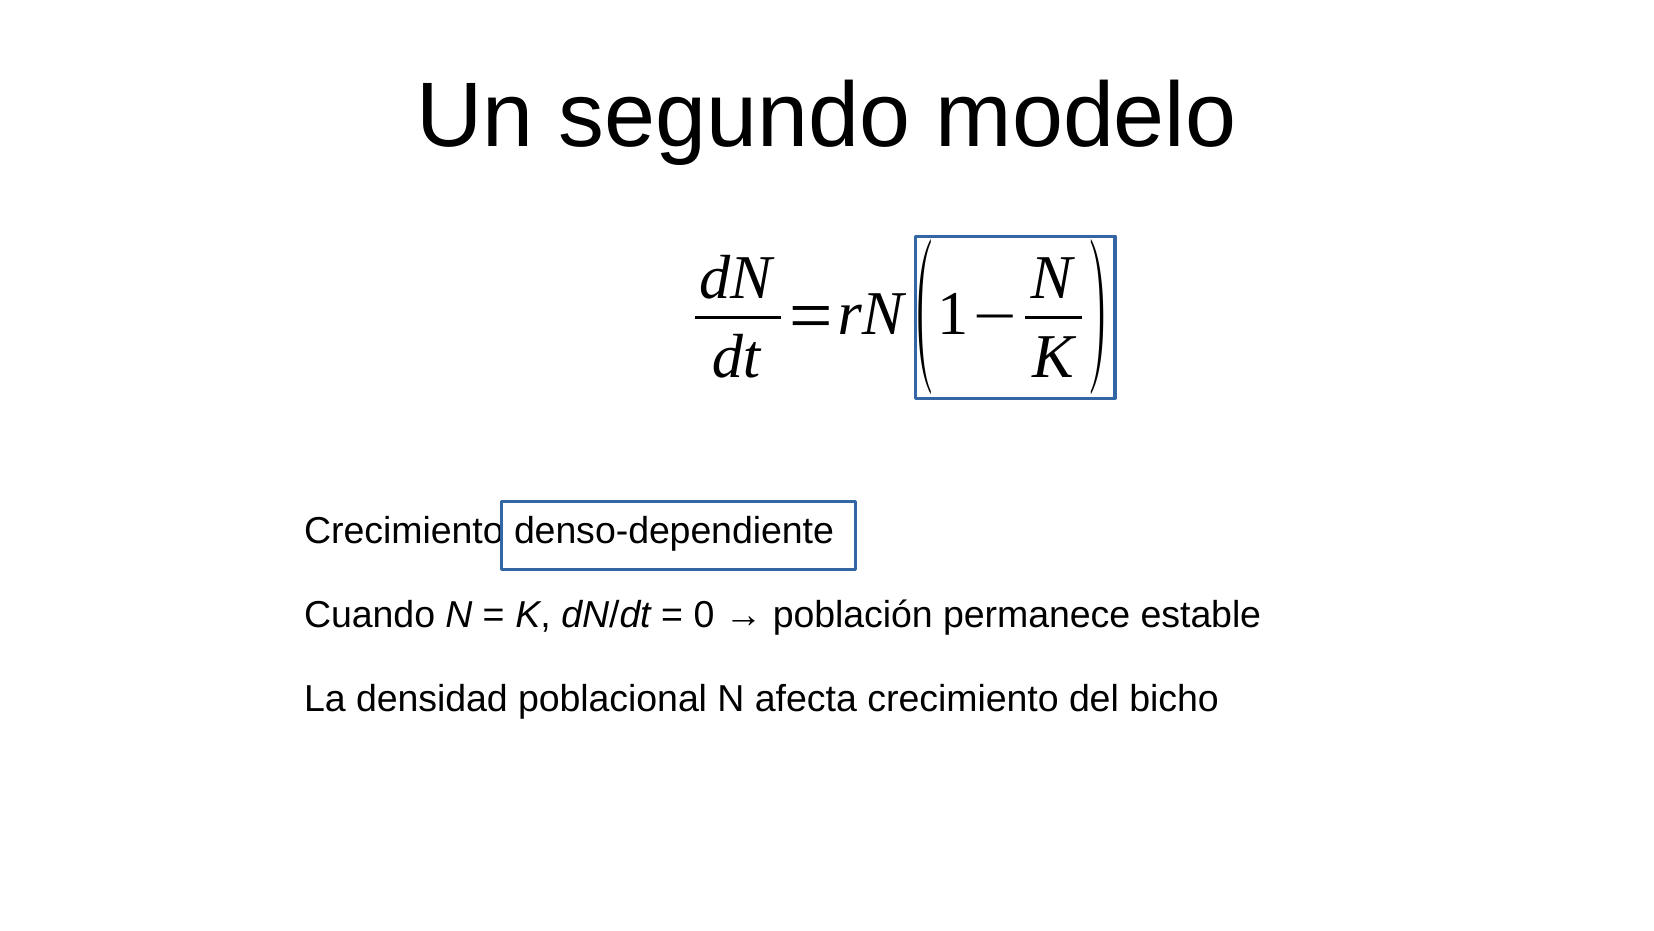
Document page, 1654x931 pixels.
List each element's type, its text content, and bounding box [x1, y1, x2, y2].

title Un segundo modelo [82, 37, 1571, 193]
chart [917, 238, 1113, 397]
text_box Crecimiento denso-dependiente Cuando N = K, dN/dt = 0 → población permanece estable La densidad poblacional N afecta crecimiento del bicho [503, 503, 854, 568]
text_box Crecimiento denso-dependiente Cuando N = K, dN/dt = 0 → población permanece estable La densidad poblacional N afecta crecimiento del bicho [289, 501, 1382, 770]
chart [686, 236, 914, 399]
